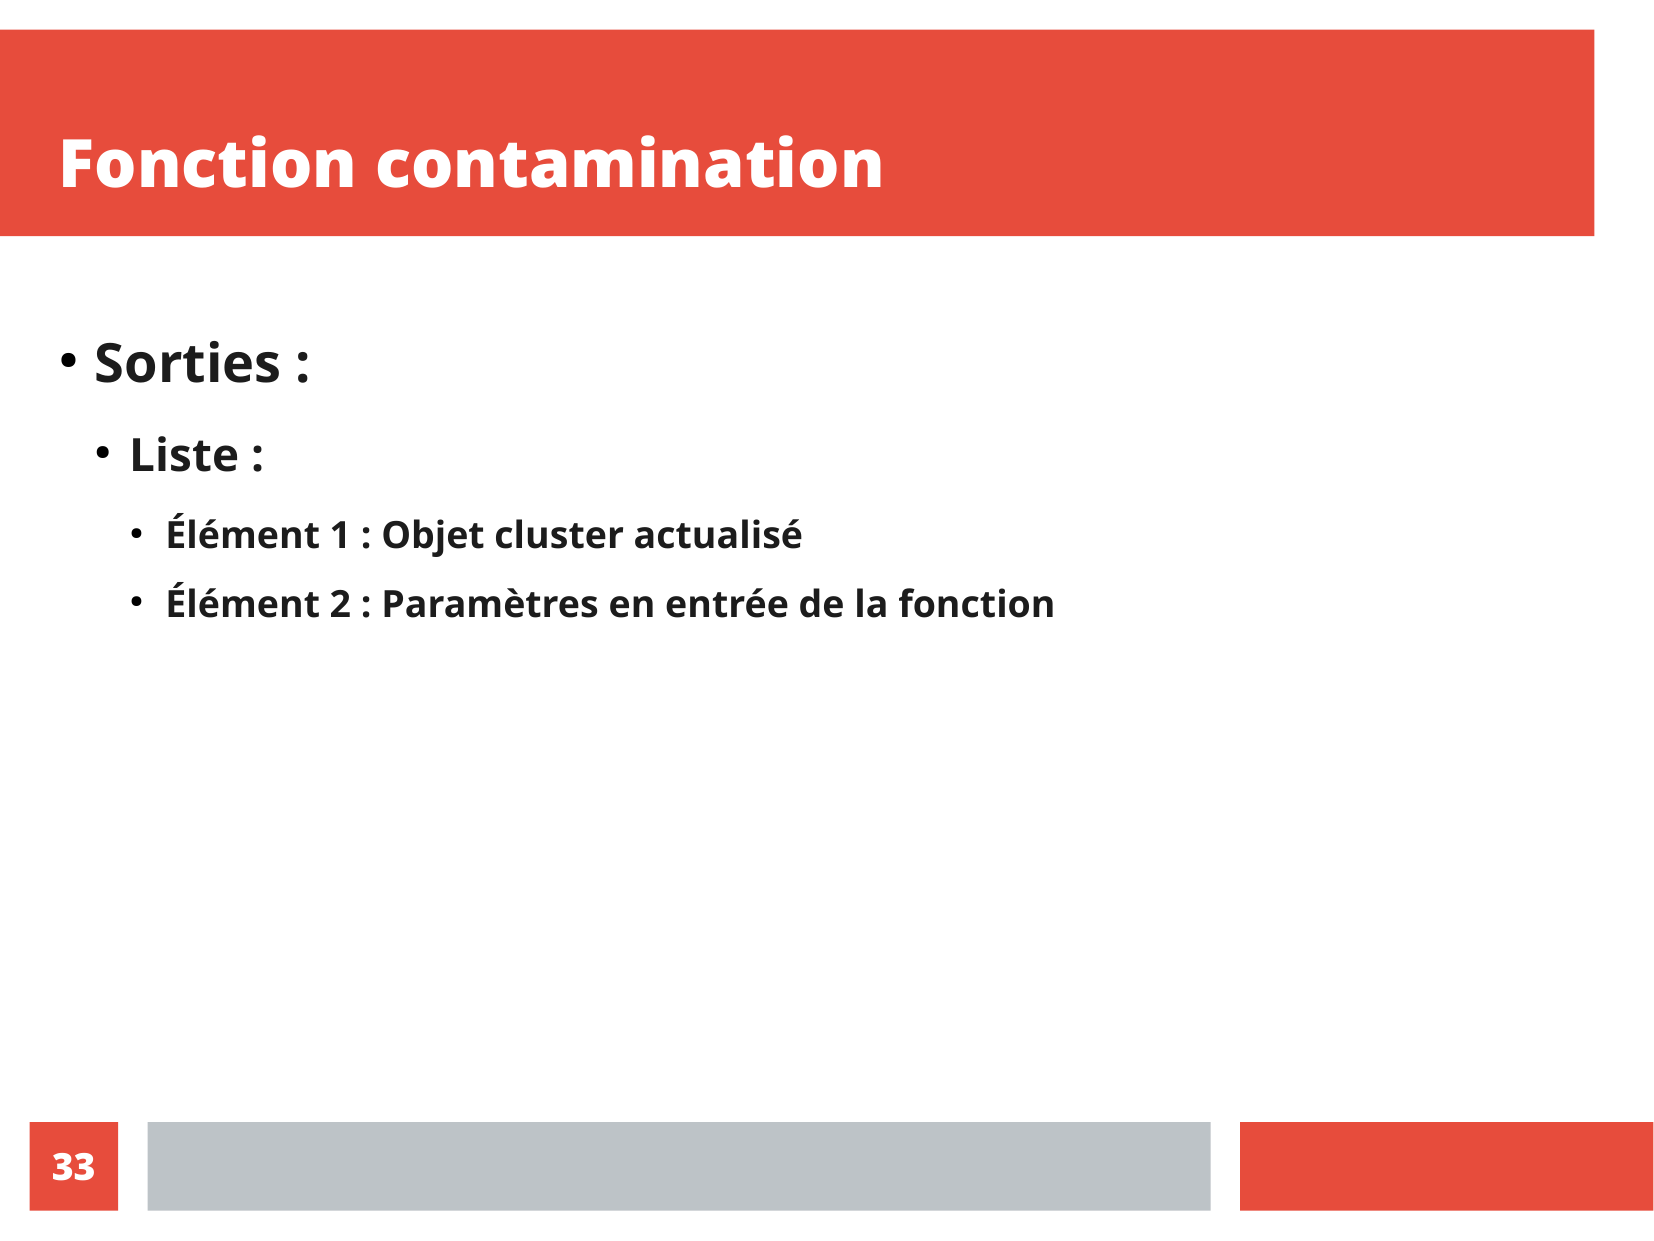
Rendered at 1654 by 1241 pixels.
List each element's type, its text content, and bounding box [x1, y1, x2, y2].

list Sorties : Liste : Élément 1 : Objet cluster actualisé Élément 2 : Paramètres en entrée de la fonction [59, 324, 1565, 1093]
title Fonction contamination [59, 59, 1595, 207]
